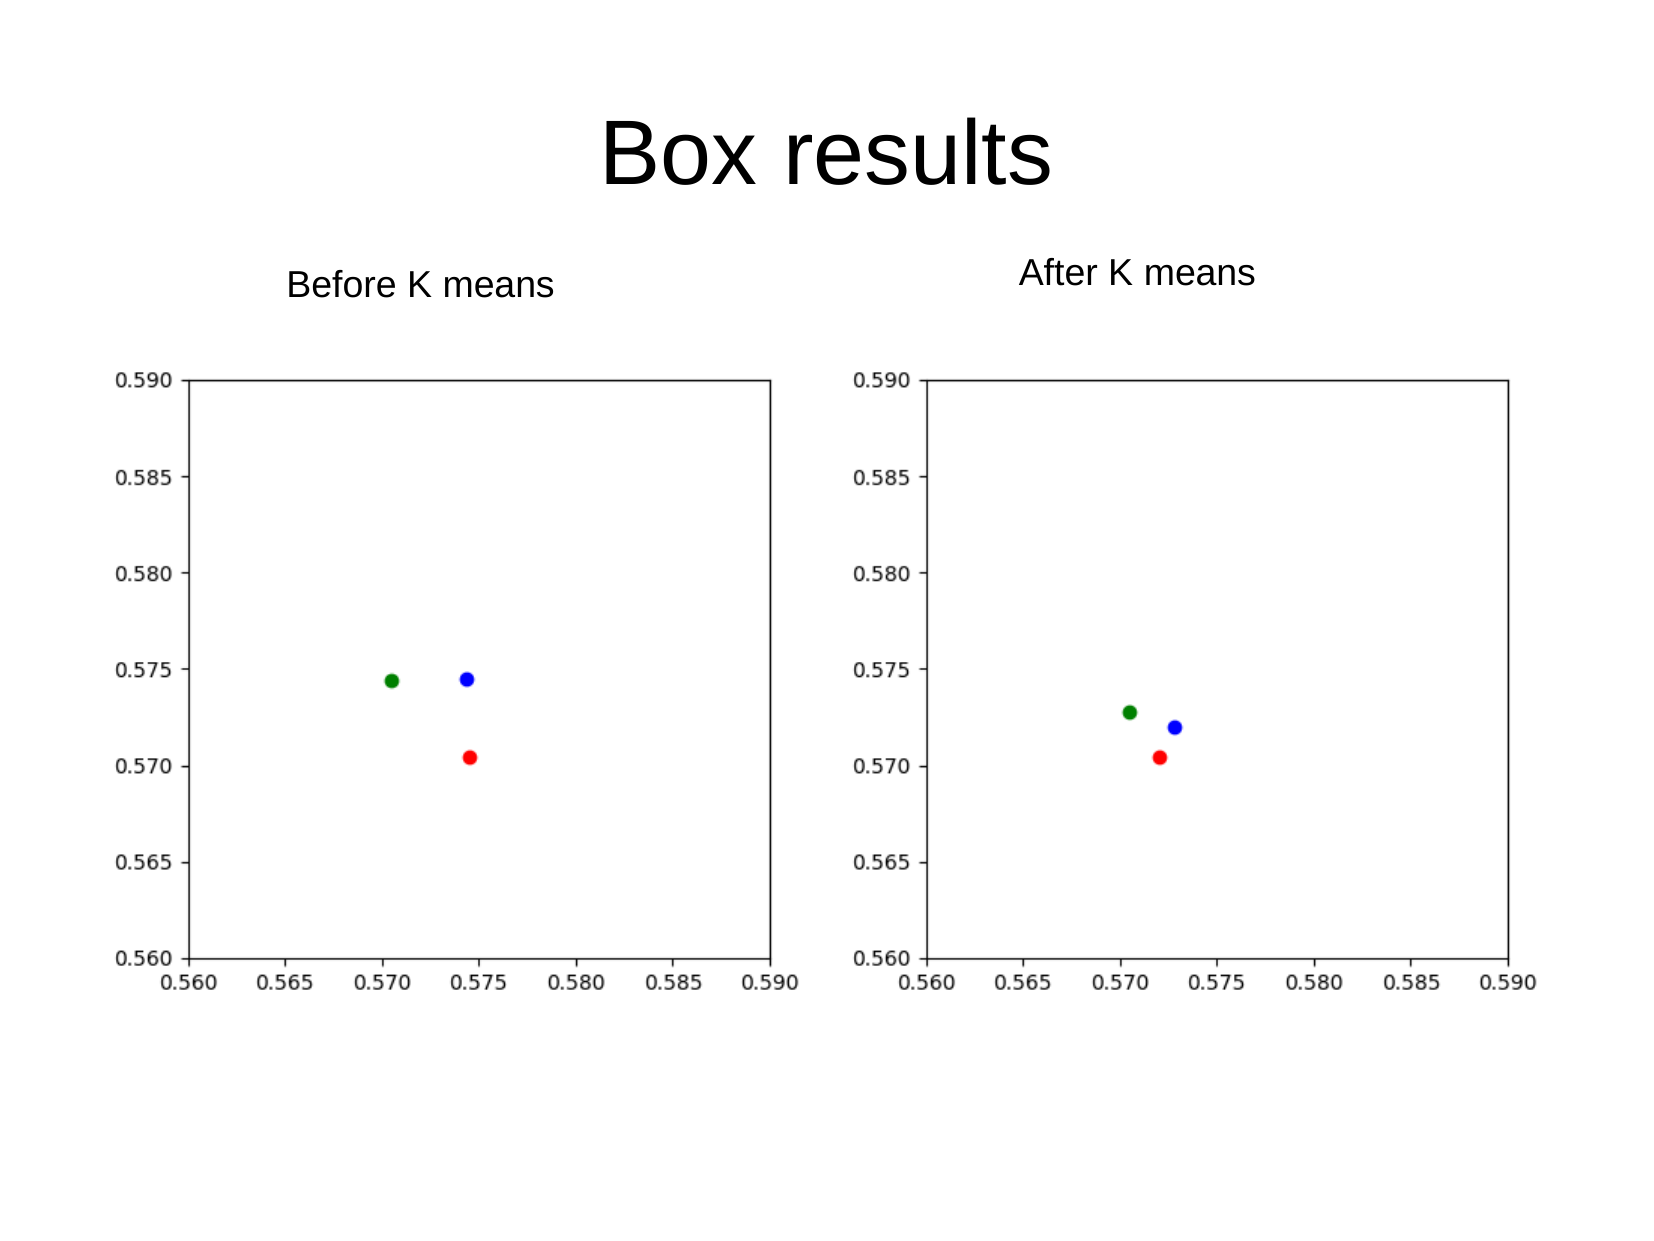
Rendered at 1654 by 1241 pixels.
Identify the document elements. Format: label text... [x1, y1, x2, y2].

text_box After K means [1003, 243, 1359, 343]
text_box Before K means [271, 256, 626, 356]
picture [94, 290, 1583, 1041]
title Box results [82, 49, 1571, 257]
